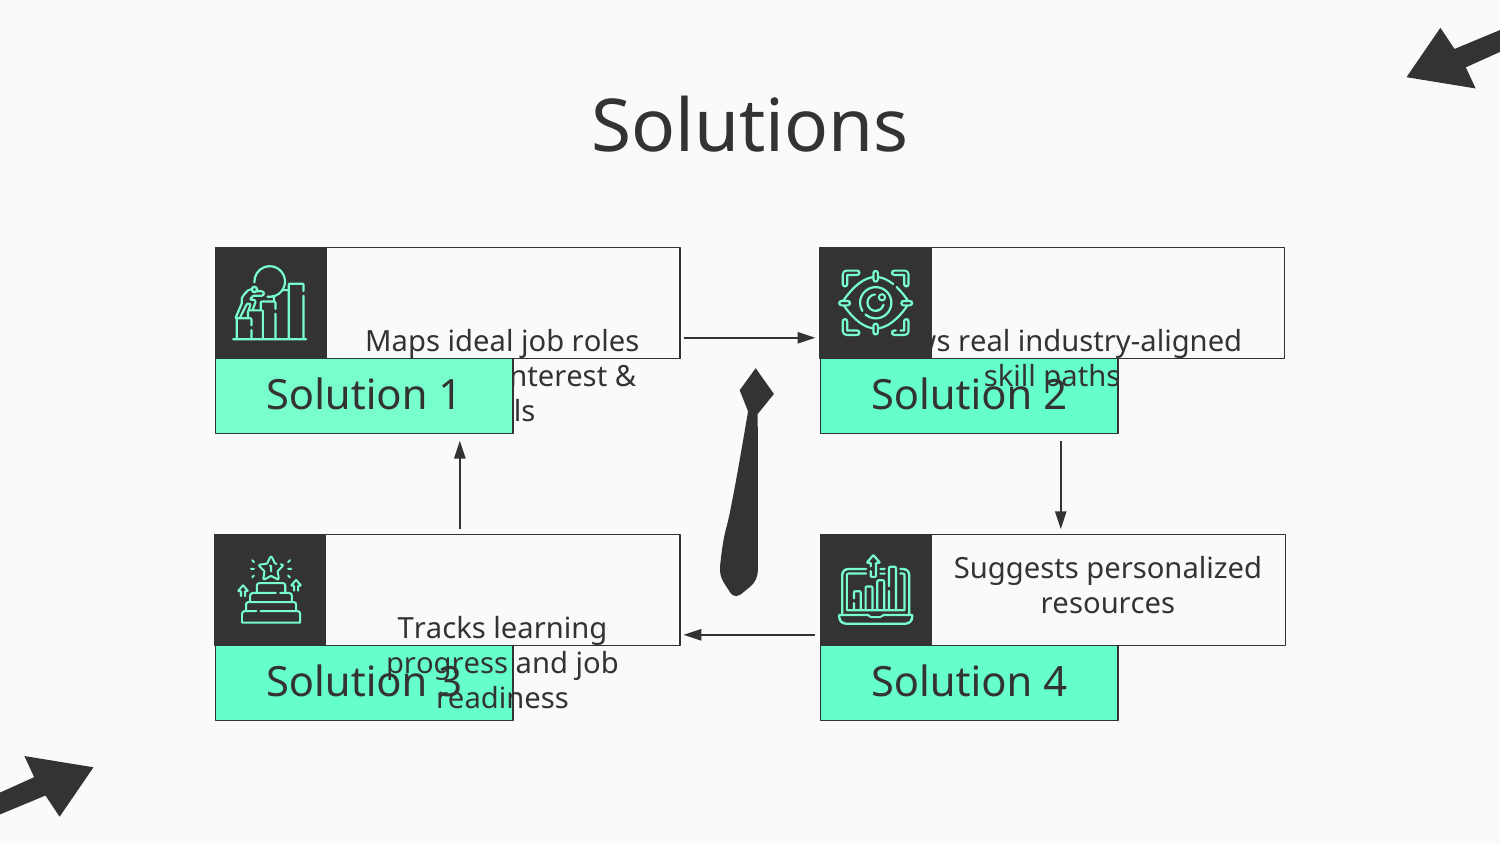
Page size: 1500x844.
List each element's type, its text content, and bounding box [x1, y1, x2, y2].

title Solution 4 [820, 645, 1119, 721]
text_box [820, 534, 931, 645]
subtitle Maps ideal job roles based on interest & skills [324, 247, 681, 359]
title Solution 1 [215, 358, 513, 434]
subtitle Shows real industry-aligned skill paths [819, 247, 1285, 359]
subtitle Suggests personalized resources [930, 534, 1286, 646]
text_box [719, 368, 774, 597]
title Solution 2 [820, 359, 1119, 434]
text_box [820, 248, 931, 359]
text_box [215, 248, 326, 359]
title Solutions [118, 72, 1382, 167]
title Solution 3 [215, 645, 513, 721]
text_box [214, 534, 325, 645]
subtitle Tracks learning progress and job readiness [324, 534, 681, 646]
